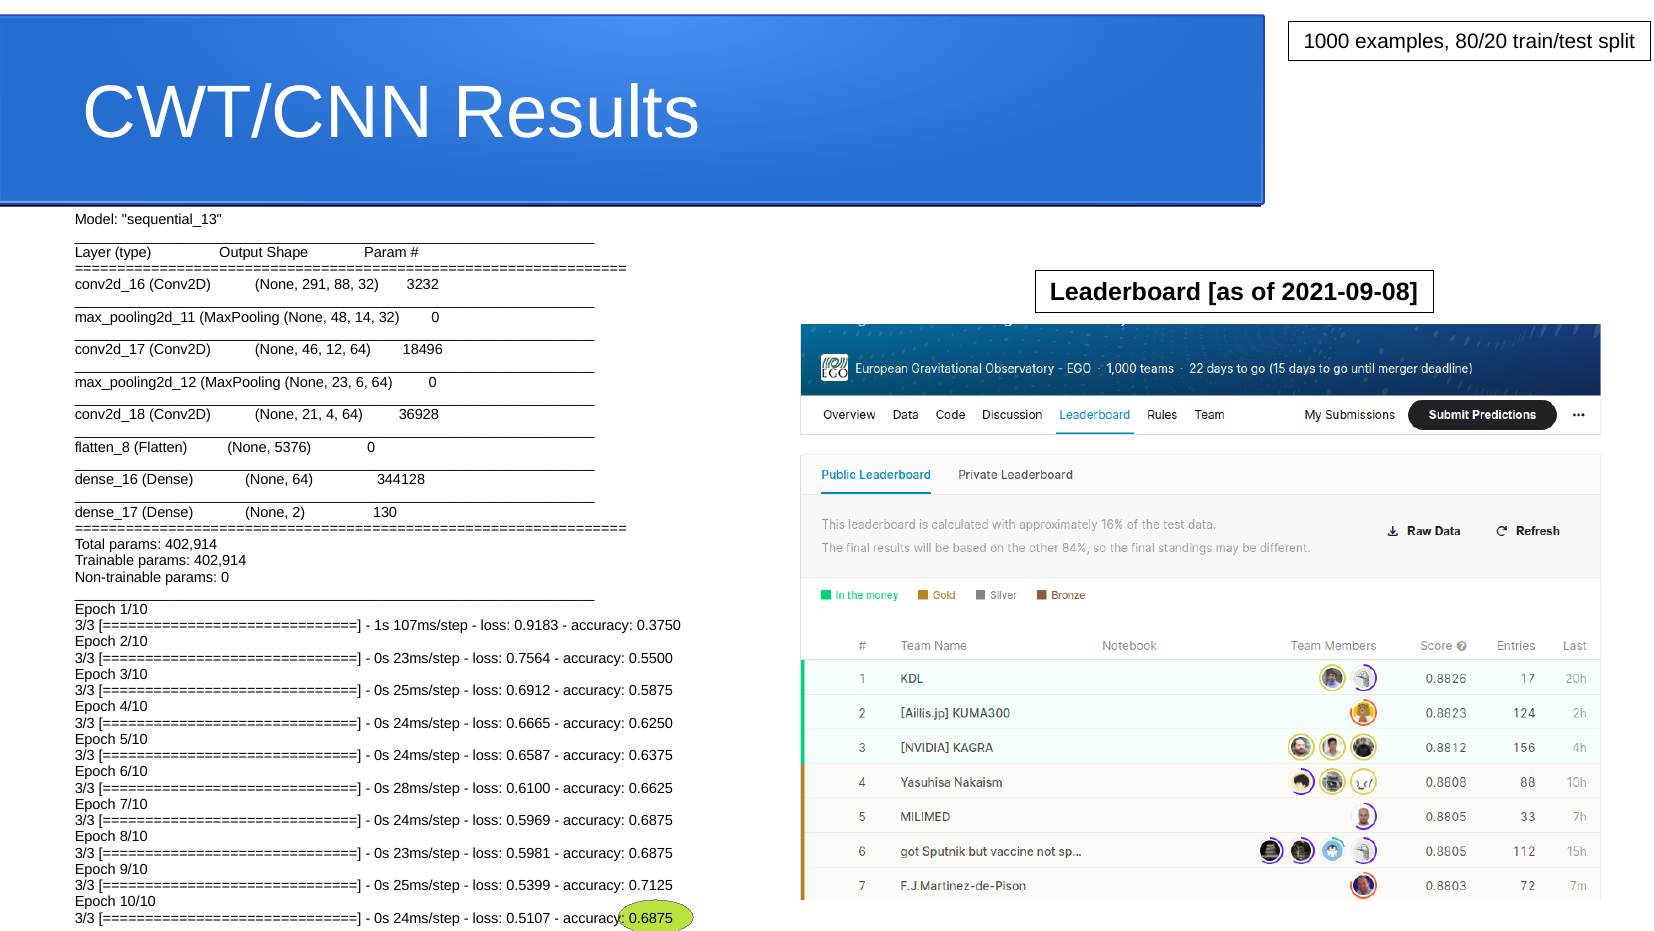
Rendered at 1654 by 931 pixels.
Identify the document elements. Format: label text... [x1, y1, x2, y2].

text_box 1000 examples, 80/20 train/test split [1288, 21, 1651, 61]
title CWT/CNN Results [82, 35, 1235, 189]
picture [794, 320, 1654, 901]
text_box Leaderboard [as of 2021-09-08] [1035, 270, 1434, 313]
text_box Model: "sequential_13" _________________________________________________________________ Layer (type) Output Shape Param # ================================================================= conv2d_16 (Conv2D) (None, 291, 88, 32) 3232 _________________________________________________________________ max_pooling2d_11 (MaxPooling (None, 48, 14, 32) 0 _________________________________________________________________ conv2d_17 (Conv2D) (None, 46, 12, 64) 18496 _________________________________________________________________ max_pooling2d_12 (MaxPooling (None, 23, 6, 64) 0 _________________________________________________________________ conv2d_18 (Conv2D) (None, 21, 4, 64) 36928 _________________________________________________________________ flatten_8 (Flatten) (None, 5376) 0 _________________________________________________________________ dense_16 (Dense) (None, 64) 344128 _________________________________________________________________ dense_17 (Dense) (None, 2) 130 ================================================================= Total params: 402,914 Trainable params: 402,914 Non-trainable params: 0 _________________________________________________________________ Epoch 1/10 3/3 [==============================] - 1s 107ms/step - loss: 0.9183 - accuracy: 0.3750 Epoch 2/10 3/3 [==============================] - 0s 23ms/step - loss: 0.7564 - accuracy: 0.5500 Epoch 3/10 3/3 [==============================] - 0s 25ms/step - loss: 0.6912 - accuracy: 0.5875 Epoch 4/10 3/3 [==============================] - 0s 24ms/step - loss: 0.6665 - accuracy: 0.6250 Epoch 5/10 3/3 [==============================] - 0s 24ms/step - loss: 0.6587 - accuracy: 0.6375 Epoch 6/10 3/3 [==============================] - 0s 28ms/step - loss: 0.6100 - accuracy: 0.6625 Epoch 7/10 3/3 [==============================] - 0s 24ms/step - loss: 0.5969 - accuracy: 0.6875 Epoch 8/10 3/3 [==============================] - 0s 23ms/step - loss: 0.5981 - accuracy: 0.6875 Epoch 9/10 3/3 [==============================] - 0s 25ms/step - loss: 0.5399 - accuracy: 0.7125 Epoch 10/10 3/3 [==============================] - 0s 24ms/step - loss: 0.5107 - accuracy: 0.6875 [60, 204, 1531, 931]
